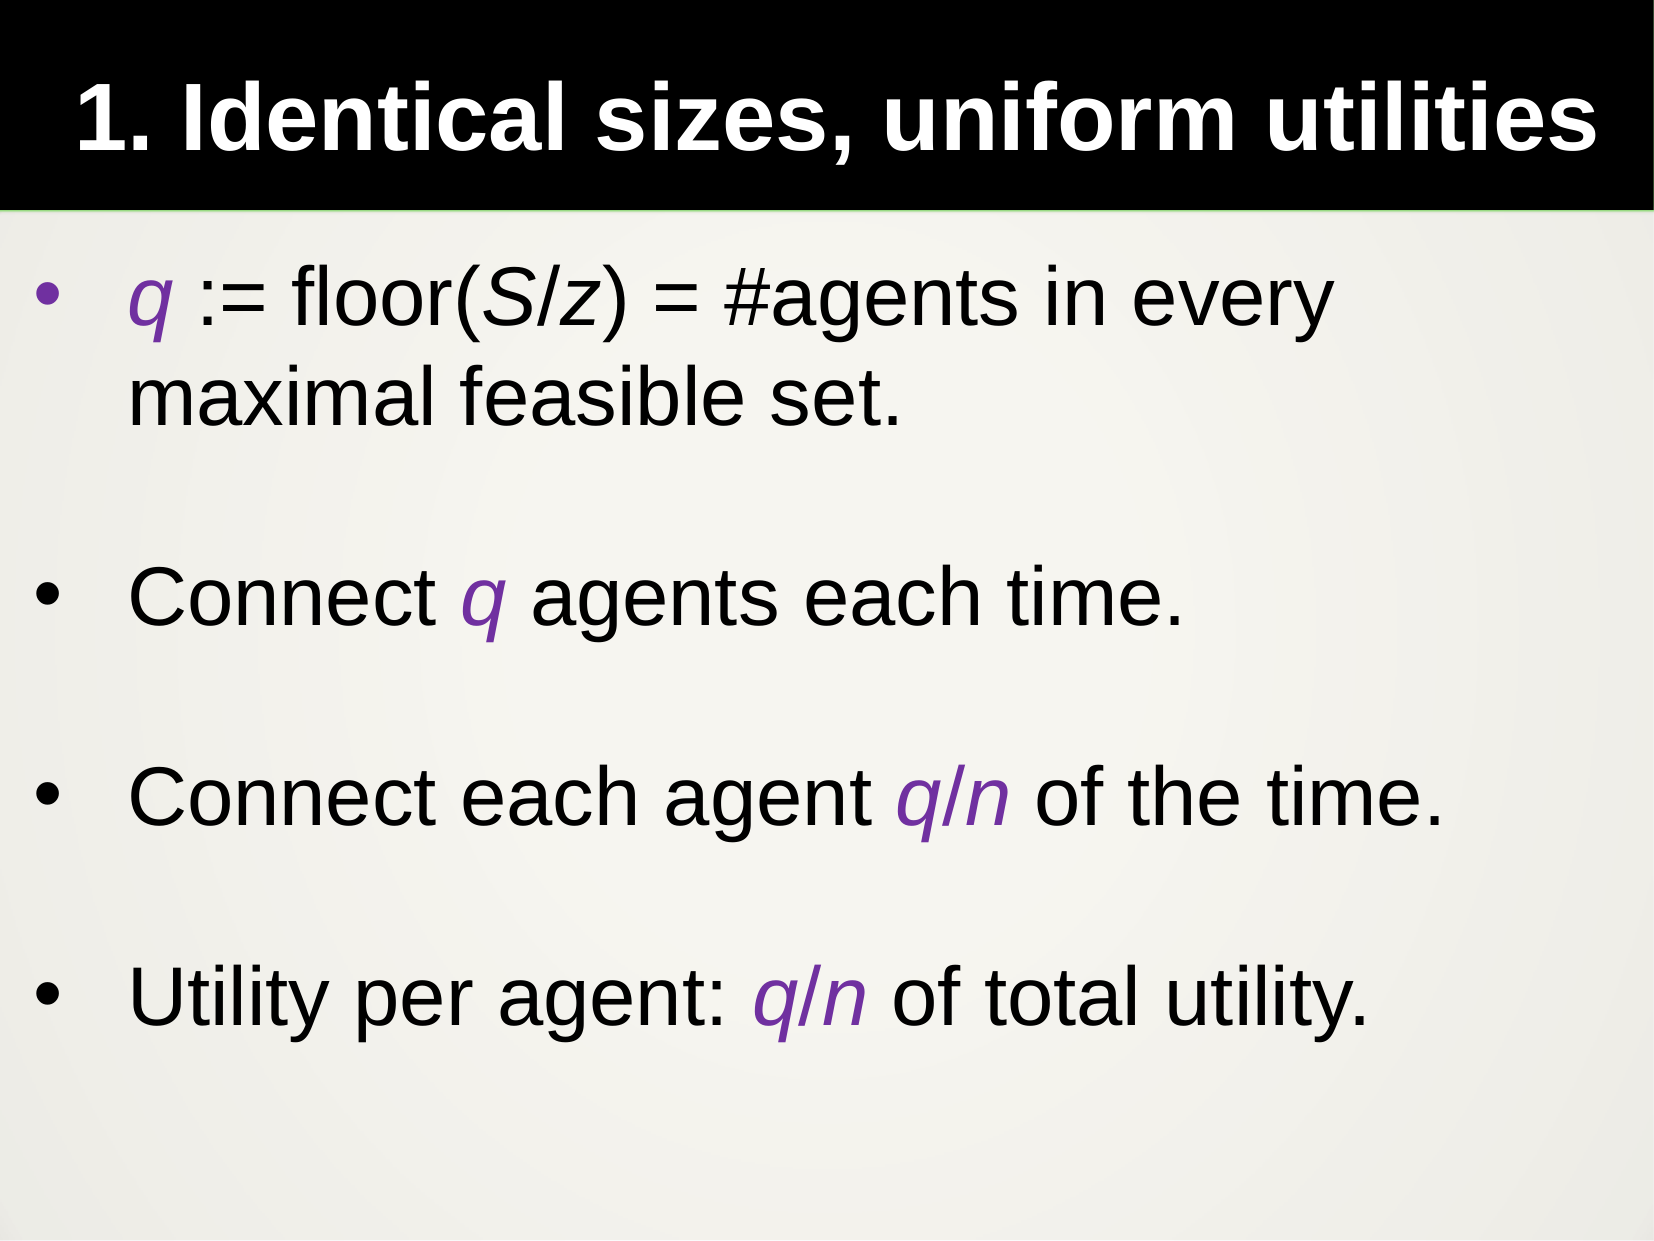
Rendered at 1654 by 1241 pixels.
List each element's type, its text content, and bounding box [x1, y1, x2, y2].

title 1. Identical sizes, uniform utilities [0, 56, 1654, 182]
text_box q := floor(S/z) = #agents in every maximal feasible set. Connect q agents each time. Connect each agent q/n of the time. Utility per agent: q/n of total utility. [18, 235, 1612, 1050]
